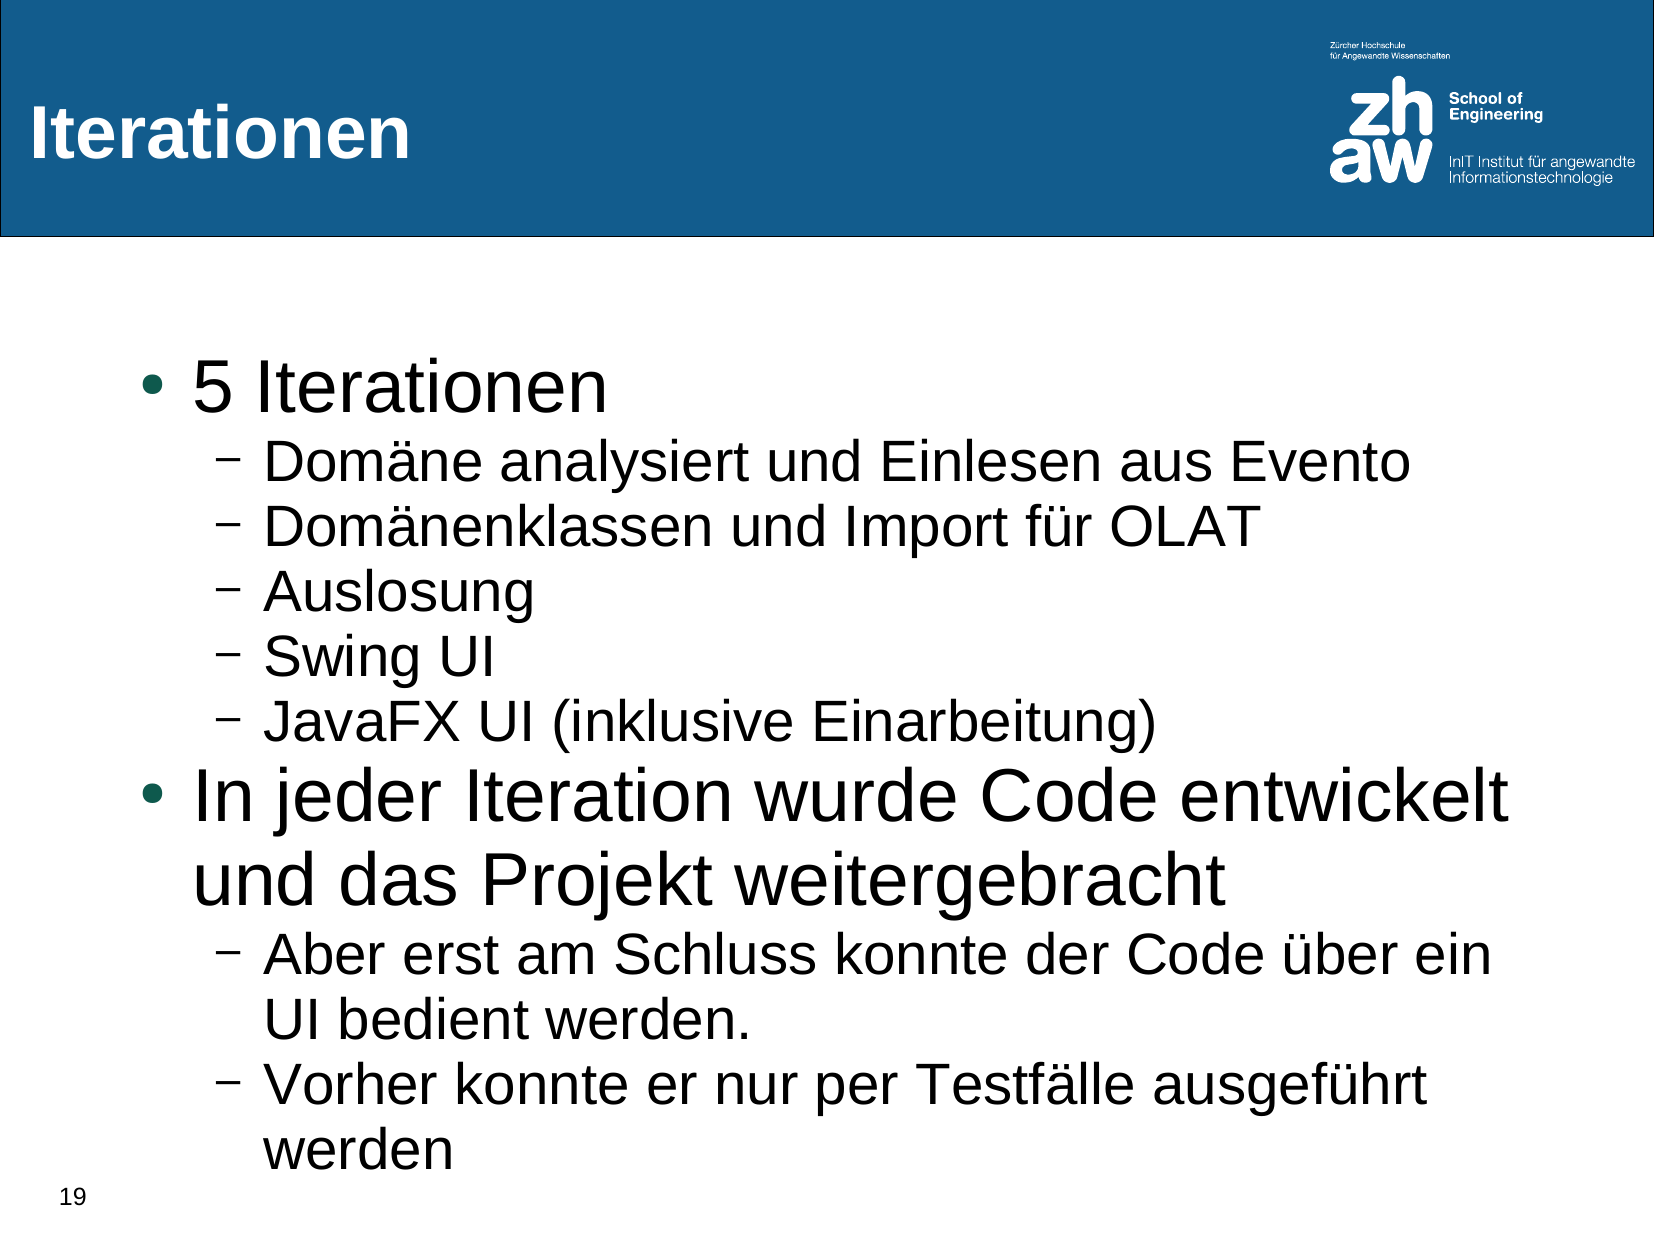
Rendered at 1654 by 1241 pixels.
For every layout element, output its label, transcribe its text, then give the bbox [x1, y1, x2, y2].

list 5 Iterationen Domäne analysiert und Einlesen aus Evento Domänenklassen und Import für OLAT Auslosung Swing UI JavaFX UI (inklusive Einarbeitung) In jeder Iteration wurde Code entwickelt und das Projekt weitergebracht Aber erst am Schluss konnte der Code über ein UI bedient werden. Vorher konnte er nur per Testfälle ausgeführt werden [121, 344, 1534, 1182]
title Iterationen [29, 29, 1442, 237]
